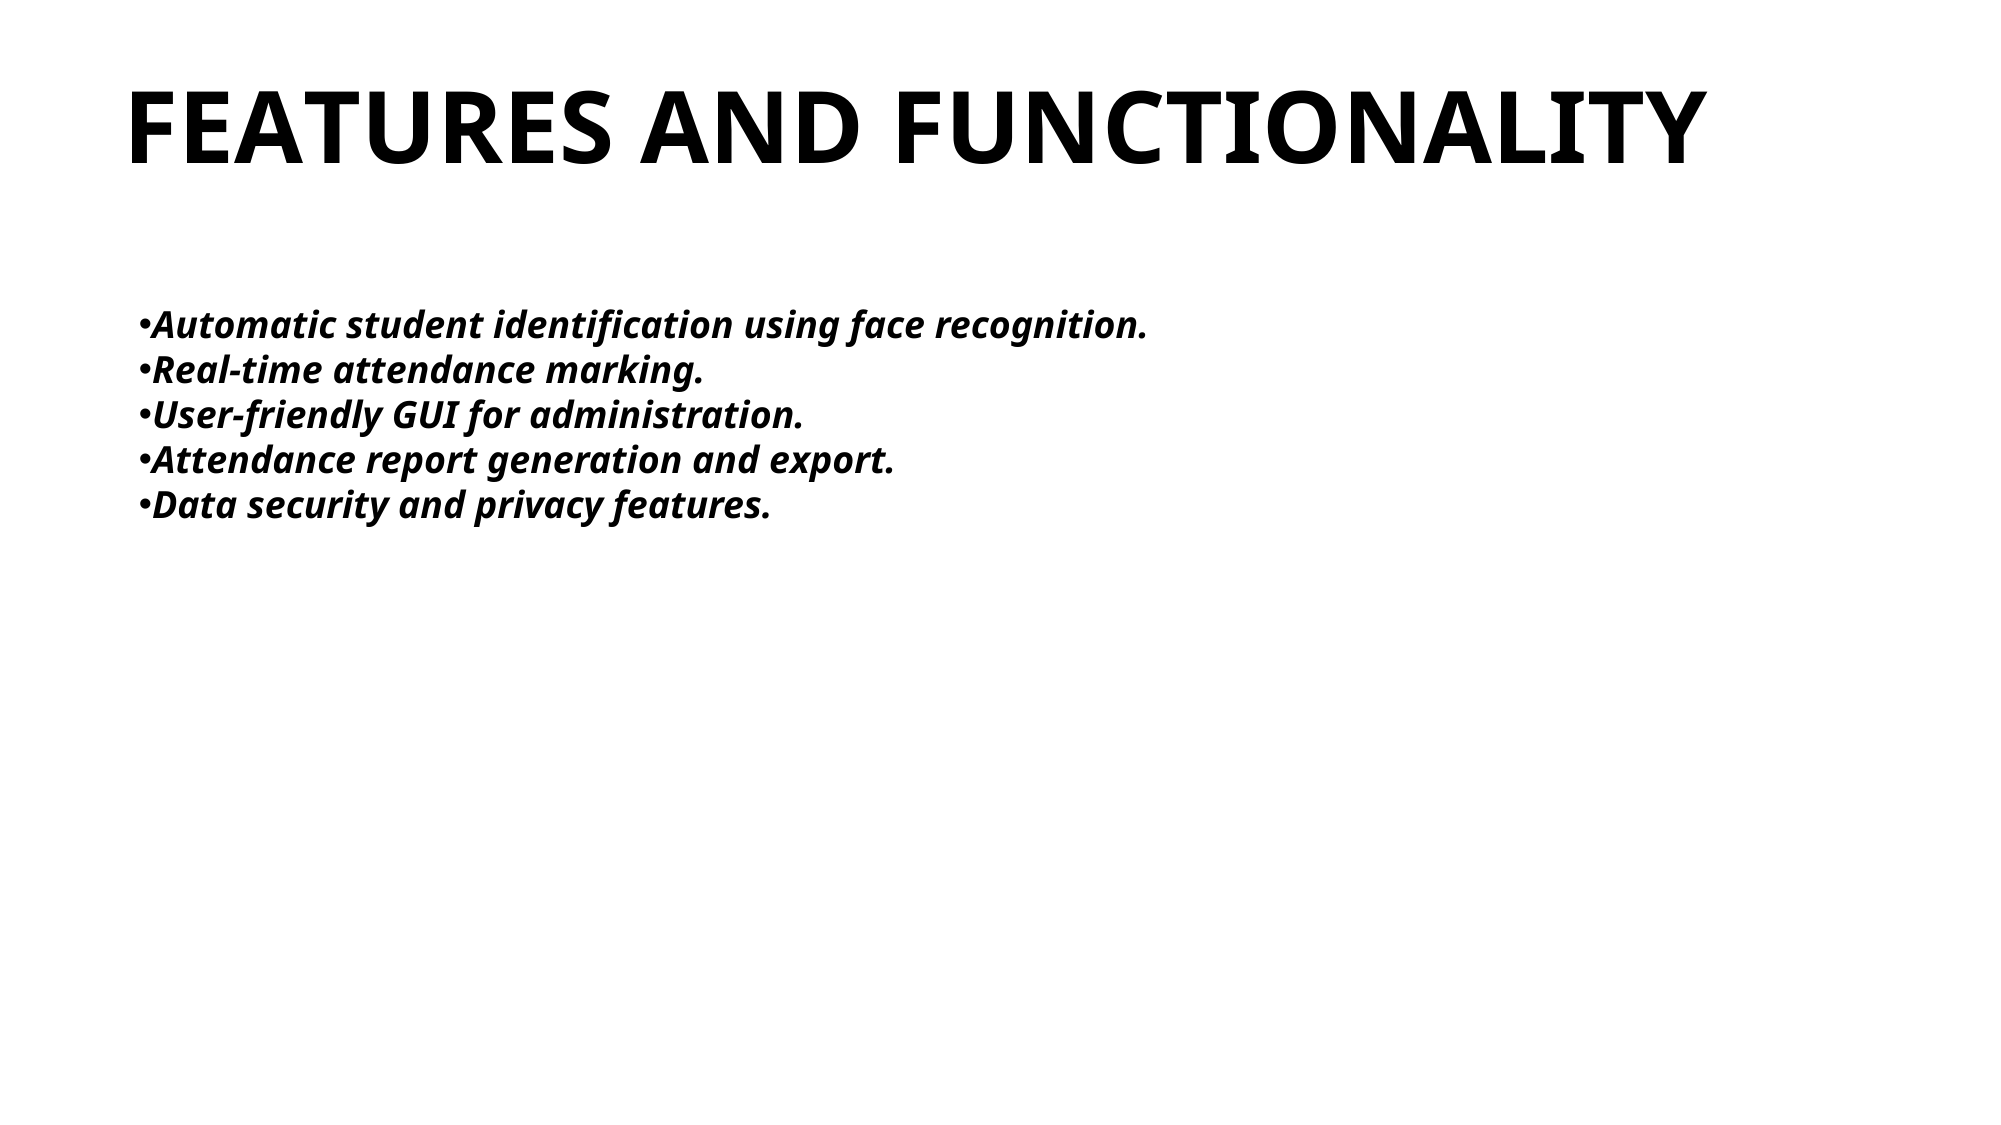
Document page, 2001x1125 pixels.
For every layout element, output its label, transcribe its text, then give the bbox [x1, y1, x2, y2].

text_box Automatic student identification using face recognition. Real-time attendance marking. User-friendly GUI for administration. Attendance report generation and export. Data security and privacy features. [123, 293, 1501, 537]
title FEATURES AND FUNCTIONALITY [123, 63, 1877, 188]
